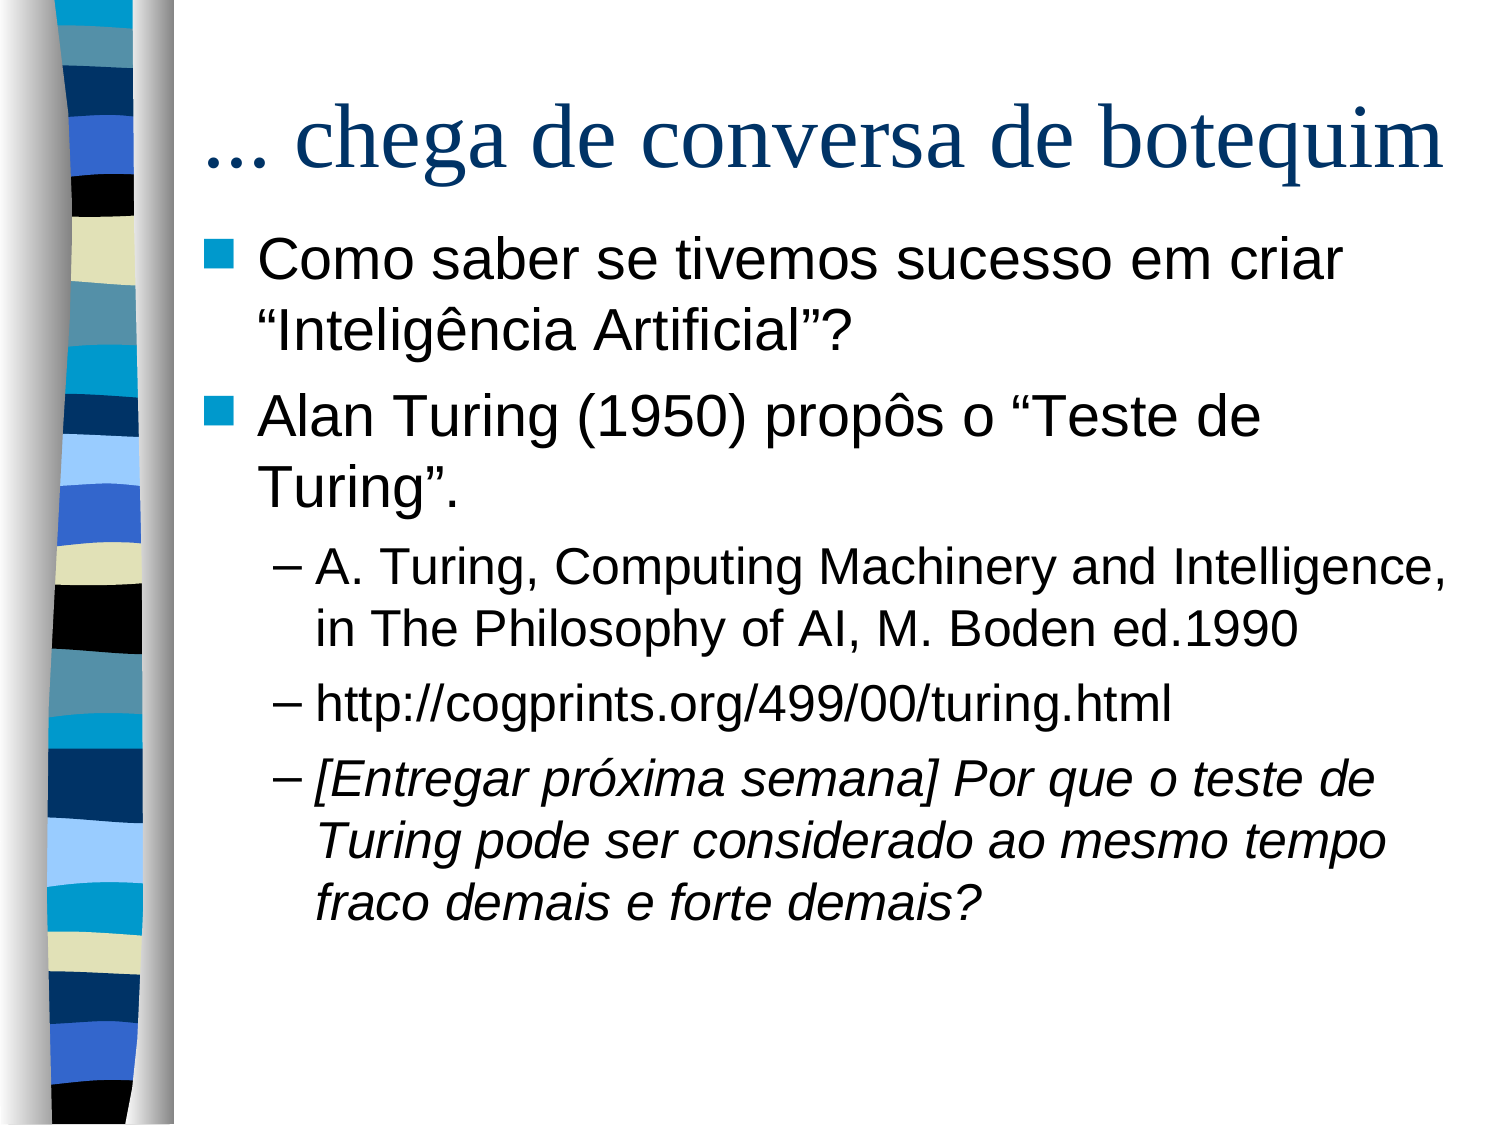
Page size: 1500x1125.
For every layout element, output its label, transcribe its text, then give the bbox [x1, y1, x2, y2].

title ... chega de conversa de botequim [187, 49, 1463, 213]
list Como saber se tivemos sucesso em criar “Inteligência Artificial”? Alan Turing (1950) propôs o “Teste de Turing”. A. Turing, Computing Machinery and Intelligence, in The Philosophy of AI, M. Boden ed.1990 http://cogprints.org/499/00/turing.html [Entregar próxima semana] Por que o teste de Turing pode ser considerado ao mesmo tempo fraco demais e forte demais? [192, 212, 1468, 1000]
